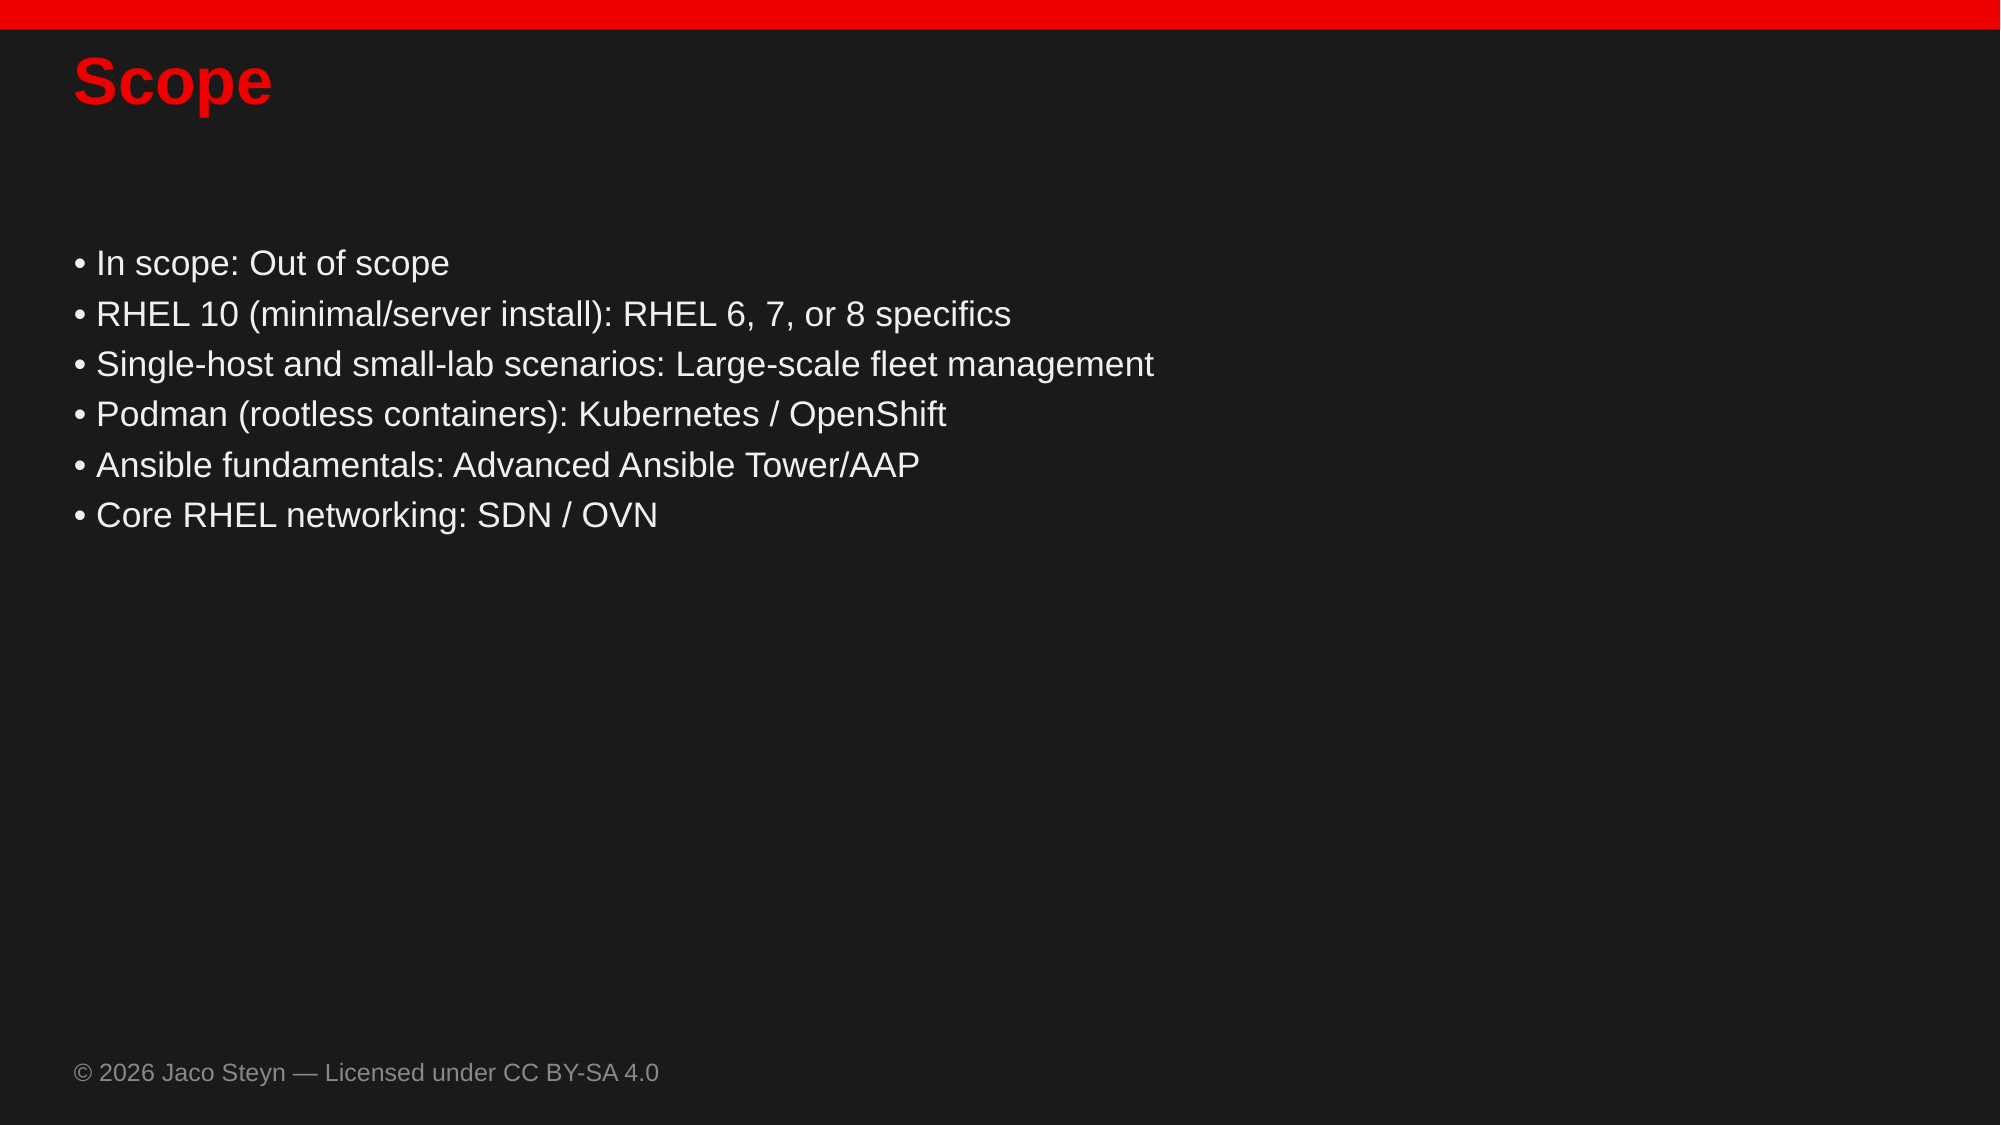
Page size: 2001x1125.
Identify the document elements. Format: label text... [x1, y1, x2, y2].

text_box © 2026 Jaco Steyn — Licensed under CC BY-SA 4.0 [59, 1051, 1942, 1093]
text_box Scope [59, 36, 1942, 208]
text_box • In scope: Out of scope • RHEL 10 (minimal/server install): RHEL 6, 7, or 8 specifics • Single-host and small-lab scenarios: Large-scale fleet management • Podman (rootless containers): Kubernetes / OpenShift • Ansible fundamentals: Advanced Ansible Tower/AAP • Core RHEL networking: SDN / OVN [59, 236, 1942, 1037]
text_box [0, 0, 2001, 30]
